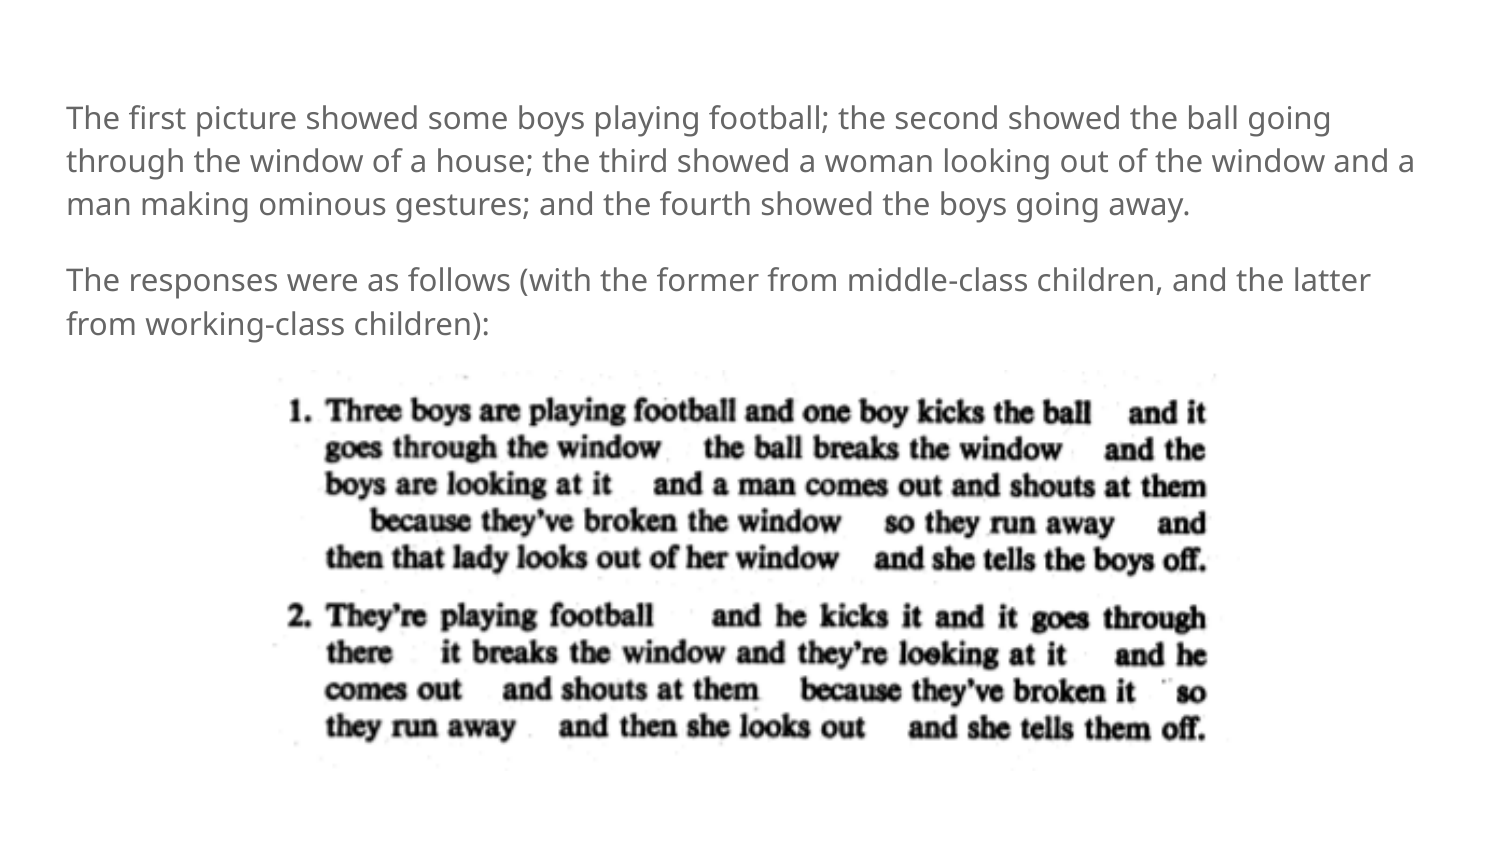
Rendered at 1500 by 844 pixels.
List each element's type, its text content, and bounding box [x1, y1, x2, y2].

list The first picture showed some boys playing football; the second showed the ball going through the window of a house; the third showed a woman looking out of the window and a man making ominous gestures; and the fourth showed the boys going away. The responses were as follows (with the former from middle-class children, and the latter from working-class children): [51, 77, 1449, 761]
picture [260, 370, 1240, 772]
